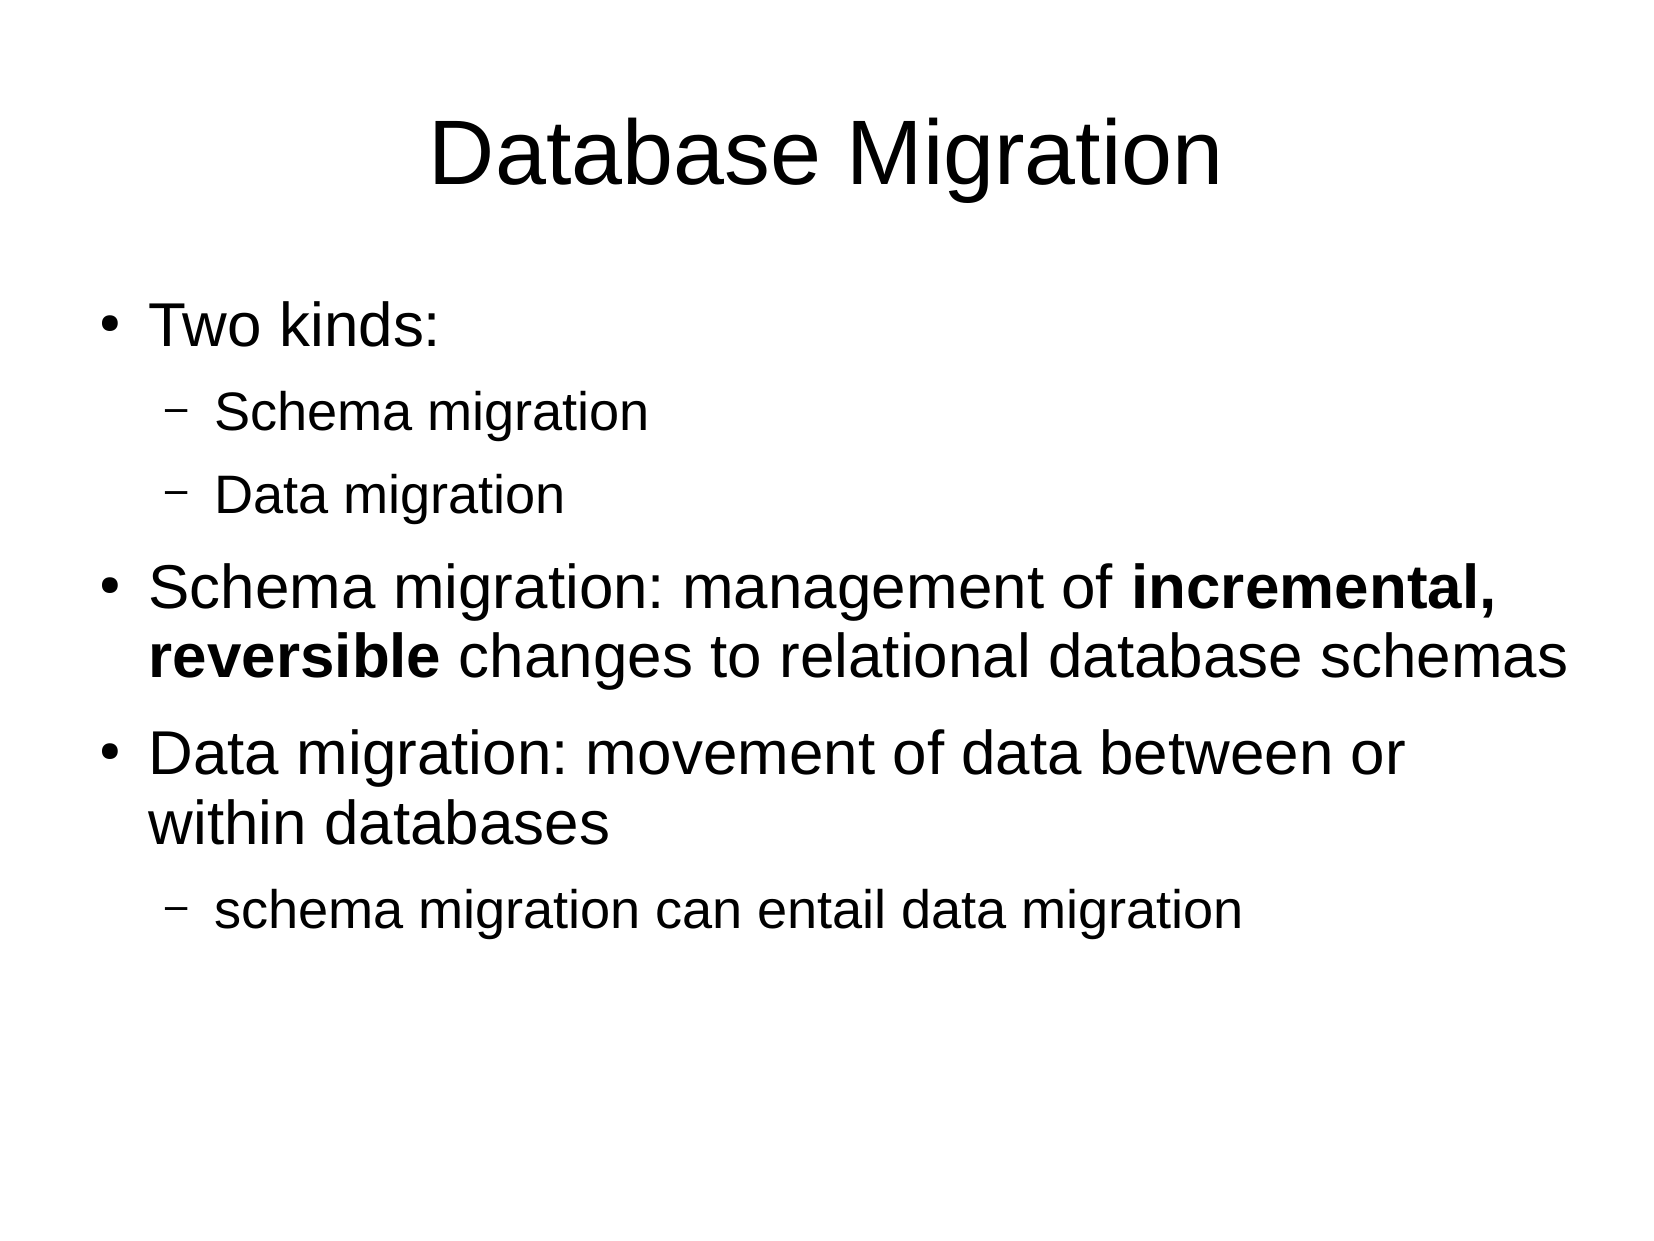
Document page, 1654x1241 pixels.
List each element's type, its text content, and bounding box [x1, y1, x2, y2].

list Two kinds: Schema migration Data migration Schema migration: management of incremental, reversible changes to relational database schemas Data migration: movement of data between or within databases schema migration can entail data migration [82, 290, 1571, 1010]
title Database Migration [82, 49, 1571, 257]
